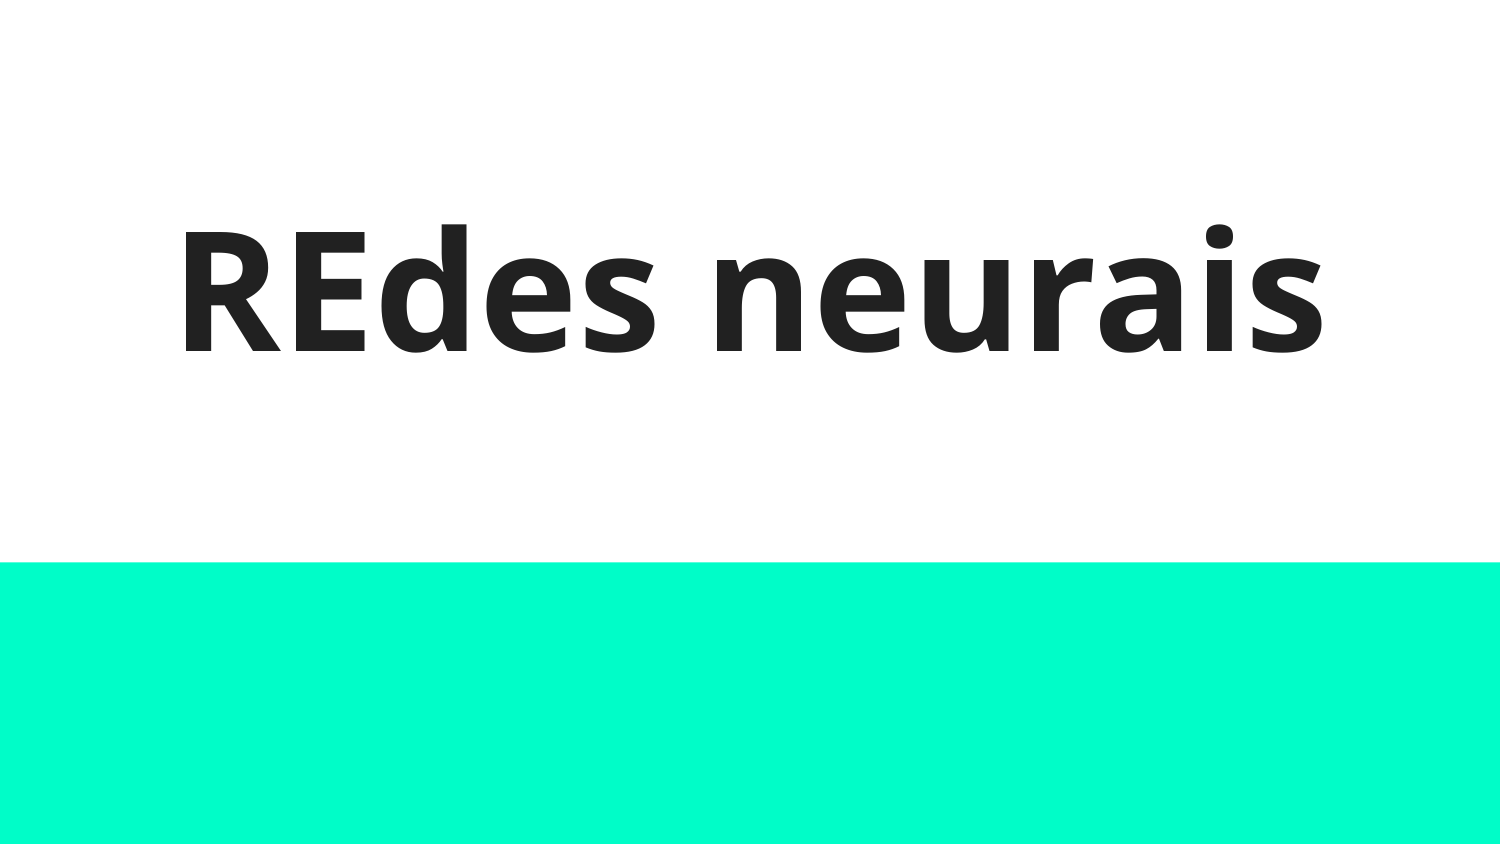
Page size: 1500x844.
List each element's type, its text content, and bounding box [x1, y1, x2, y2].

title REdes neurais [51, 64, 1449, 506]
